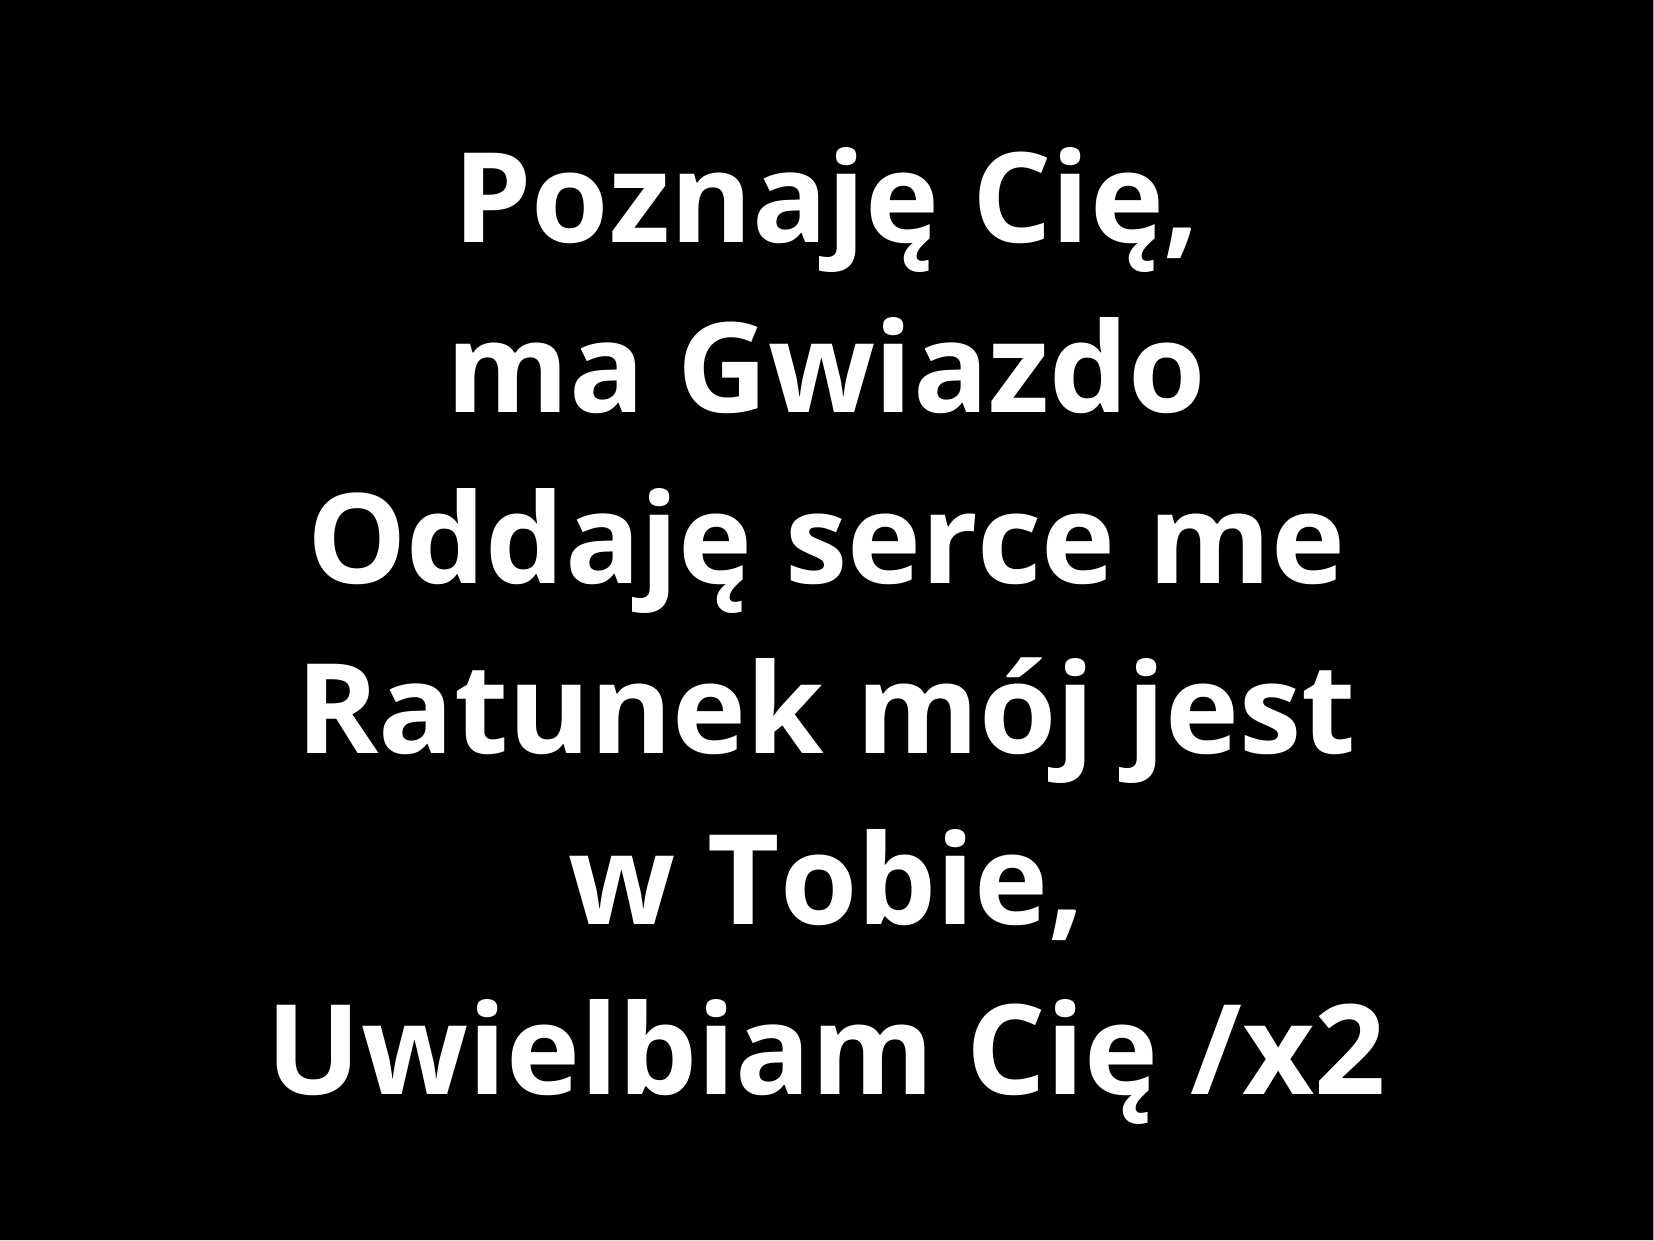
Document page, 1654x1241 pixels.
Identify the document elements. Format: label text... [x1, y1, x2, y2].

title Poznaję Cię, ma Gwiazdo Oddaję serce me Ratunek mój jest w Tobie, Uwielbiam Cię /x2 [0, 0, 1654, 1241]
